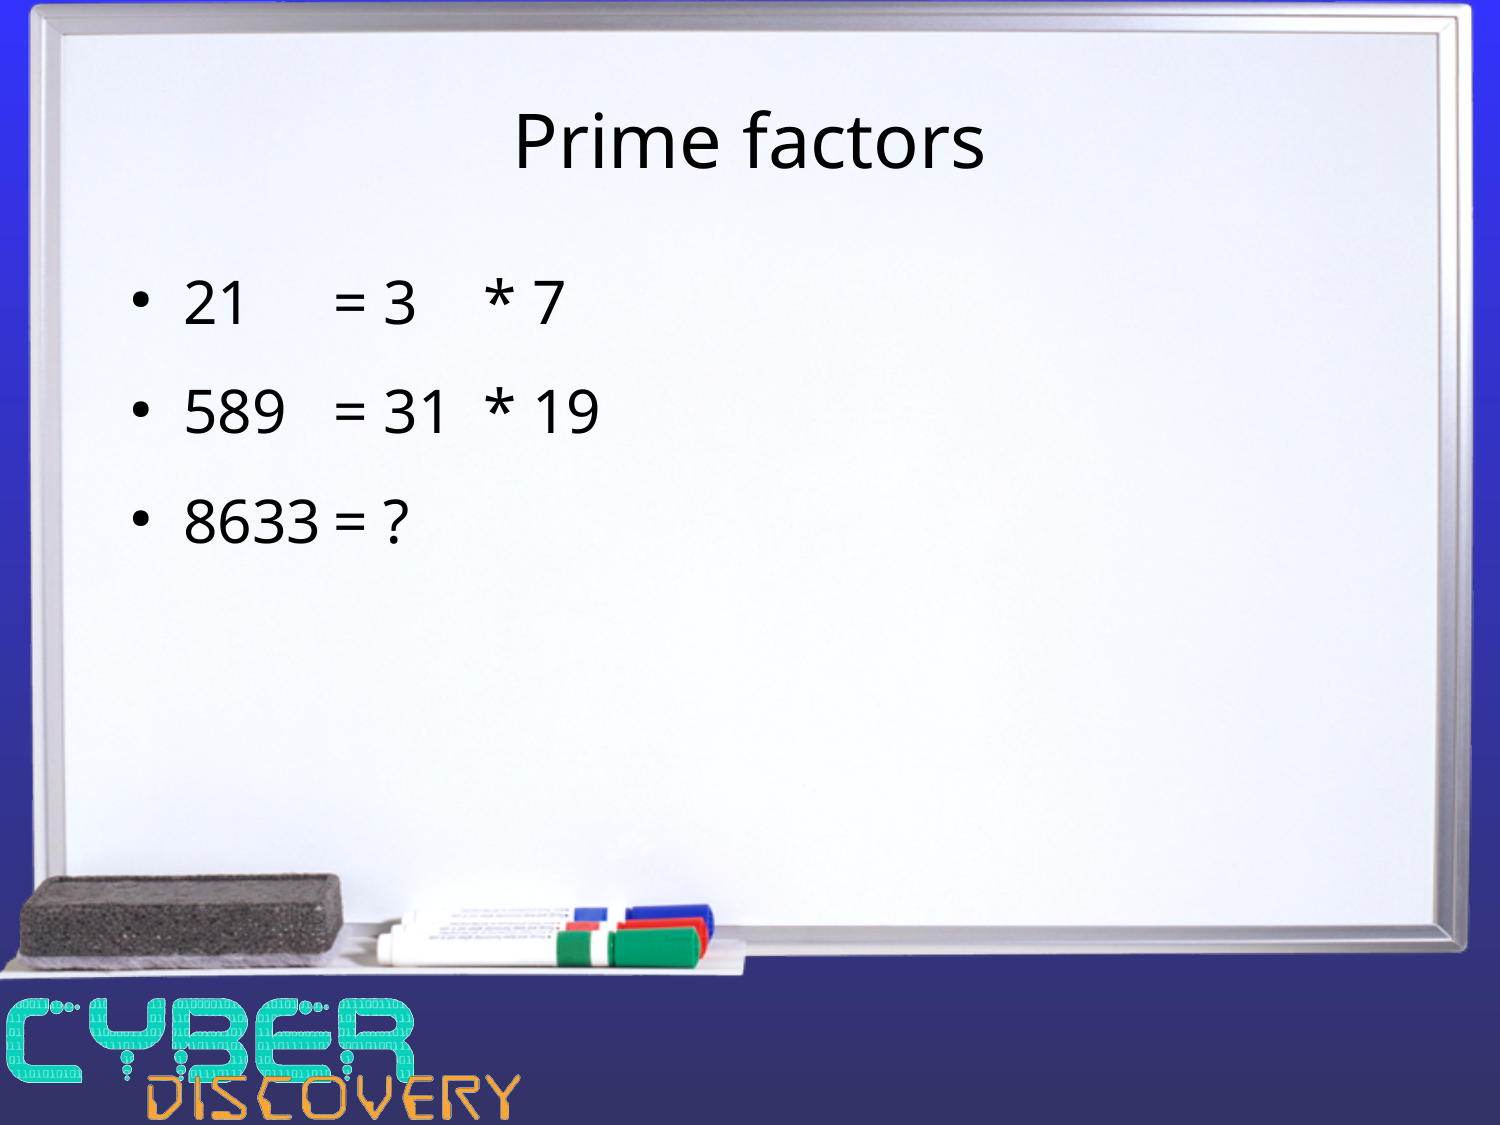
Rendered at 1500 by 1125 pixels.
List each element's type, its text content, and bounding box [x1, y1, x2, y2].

picture [0, 0, 1500, 1125]
title Prime factors [74, 44, 1425, 233]
list 21 = 3 * 7 589 = 31 * 19 8633 = ? [112, 260, 1386, 913]
